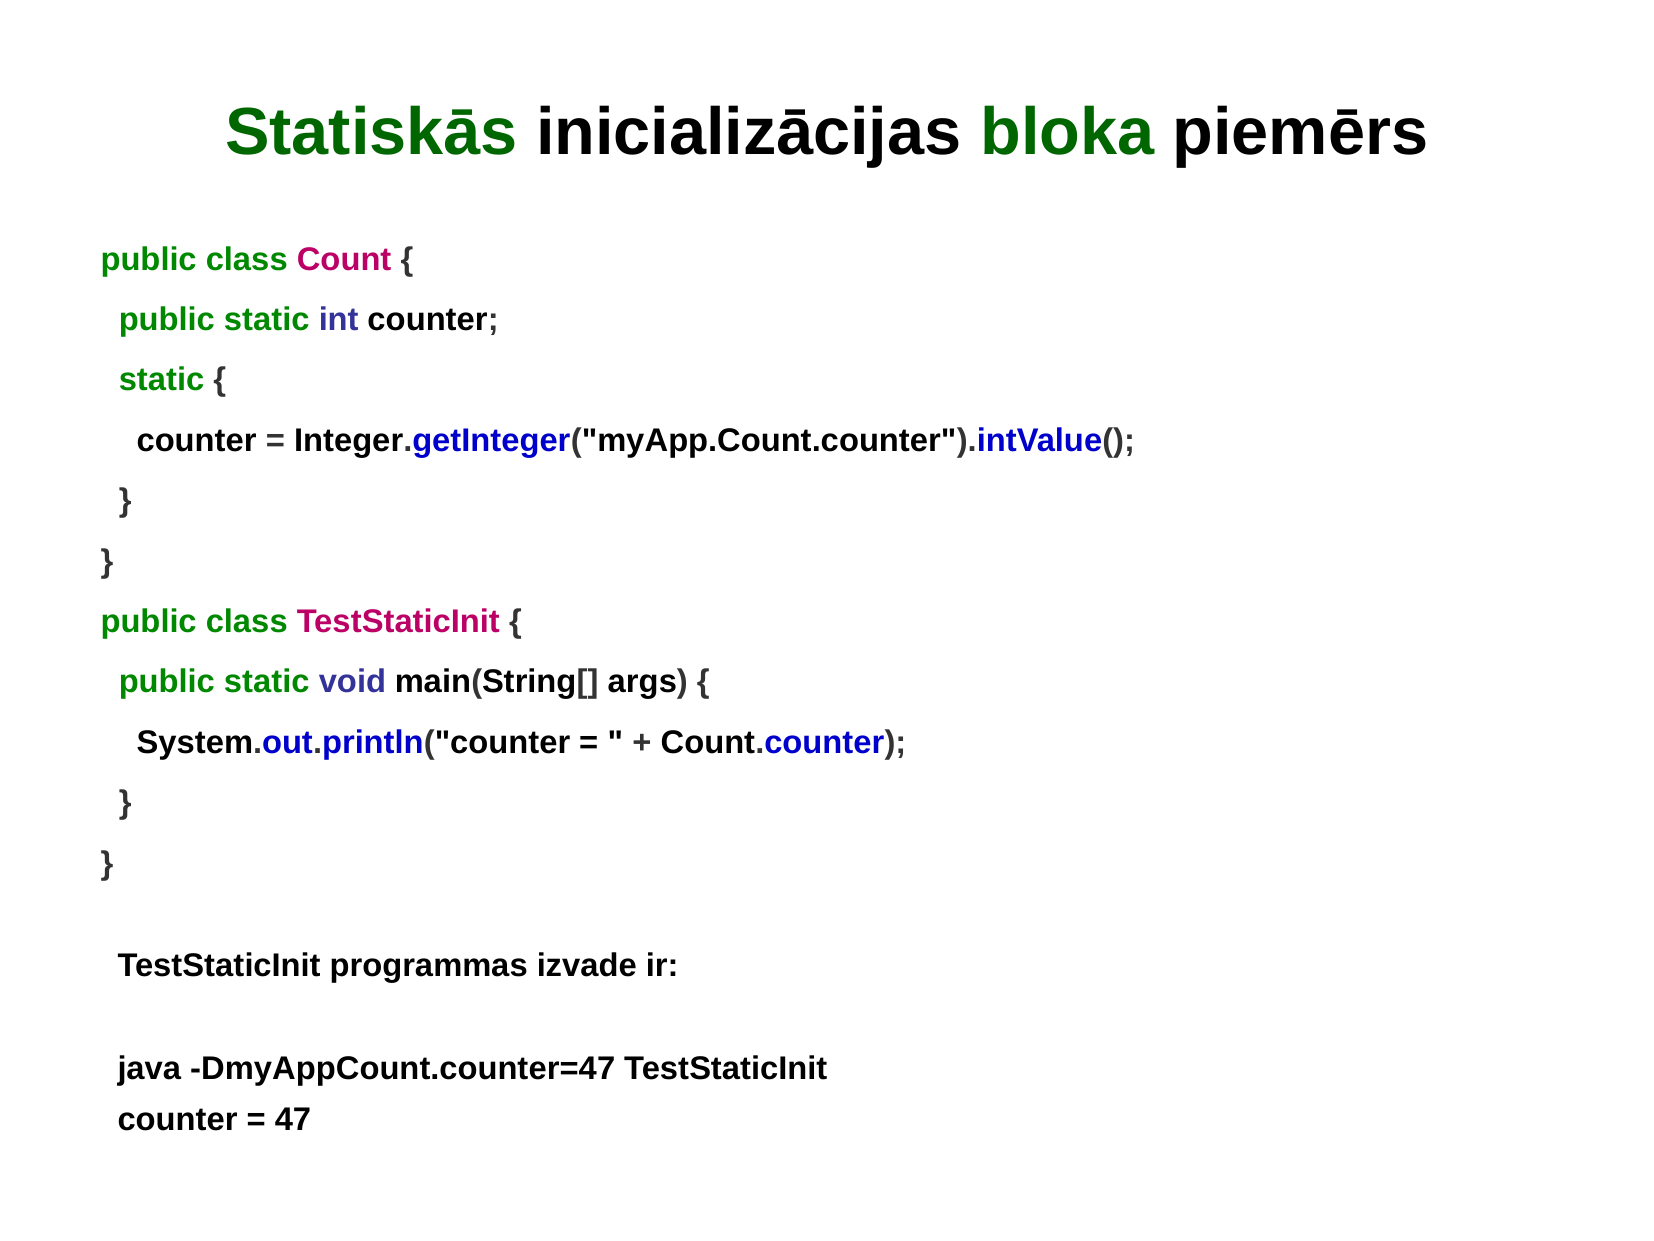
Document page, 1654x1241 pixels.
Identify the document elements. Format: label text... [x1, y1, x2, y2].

title Statiskās inicializācijas bloka piemērs [82, 49, 1571, 213]
list public class Count { public static int counter; static { counter = Integer.getInteger("myApp.Count.counter").intValue(); } } public class TestStaticInit { public static void main(String[] args) { System.out.println("counter = " + Count.counter); } } TestStaticInit programmas izvade ir: java -DmyAppCount.counter=47 TestStaticInit counter = 47 [82, 231, 1538, 1146]
